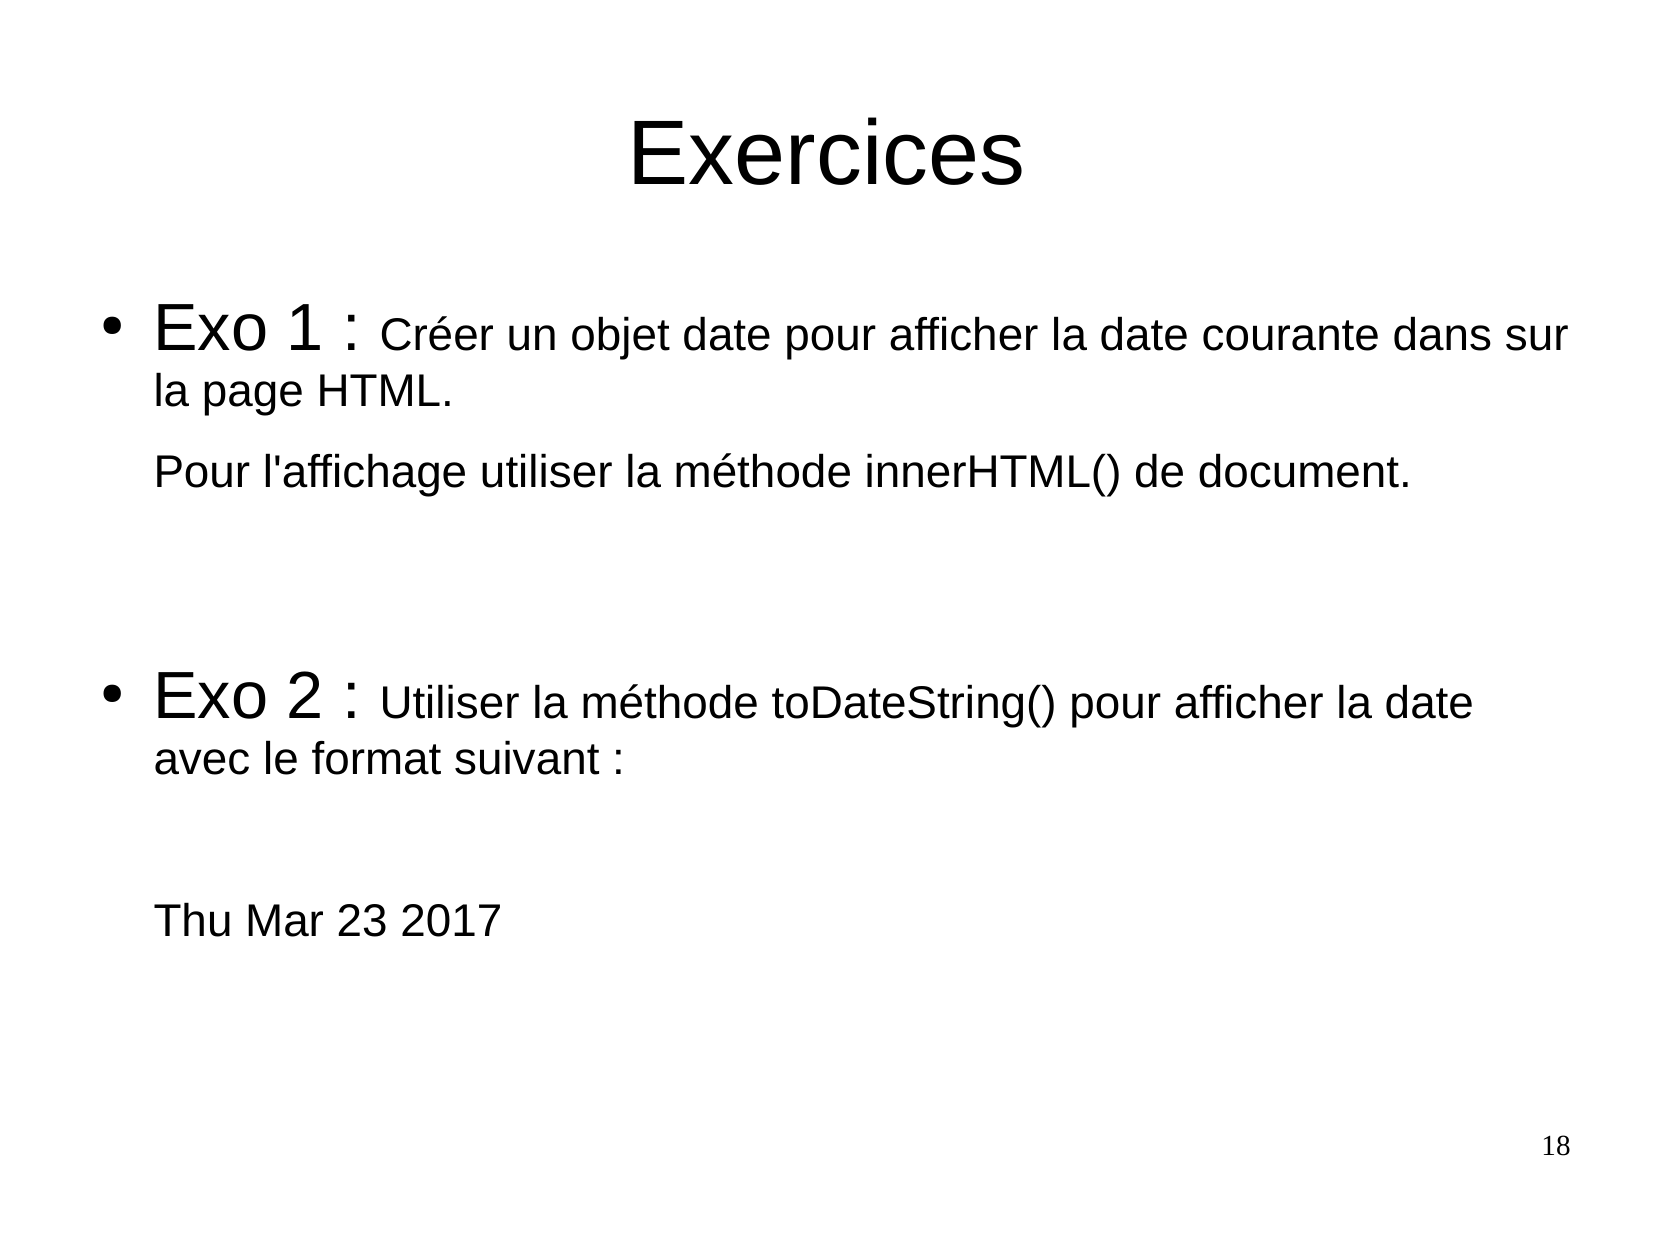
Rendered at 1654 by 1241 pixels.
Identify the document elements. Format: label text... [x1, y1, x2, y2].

title Exercices [82, 49, 1571, 257]
list Exo 1 : Créer un objet date pour afficher la date courante dans sur la page HTML. Pour l'affichage utiliser la méthode innerHTML() de document. Exo 2 : Utiliser la méthode toDateString() pour afficher la date avec le format suivant : Thu Mar 23 2017 [82, 290, 1571, 1109]
